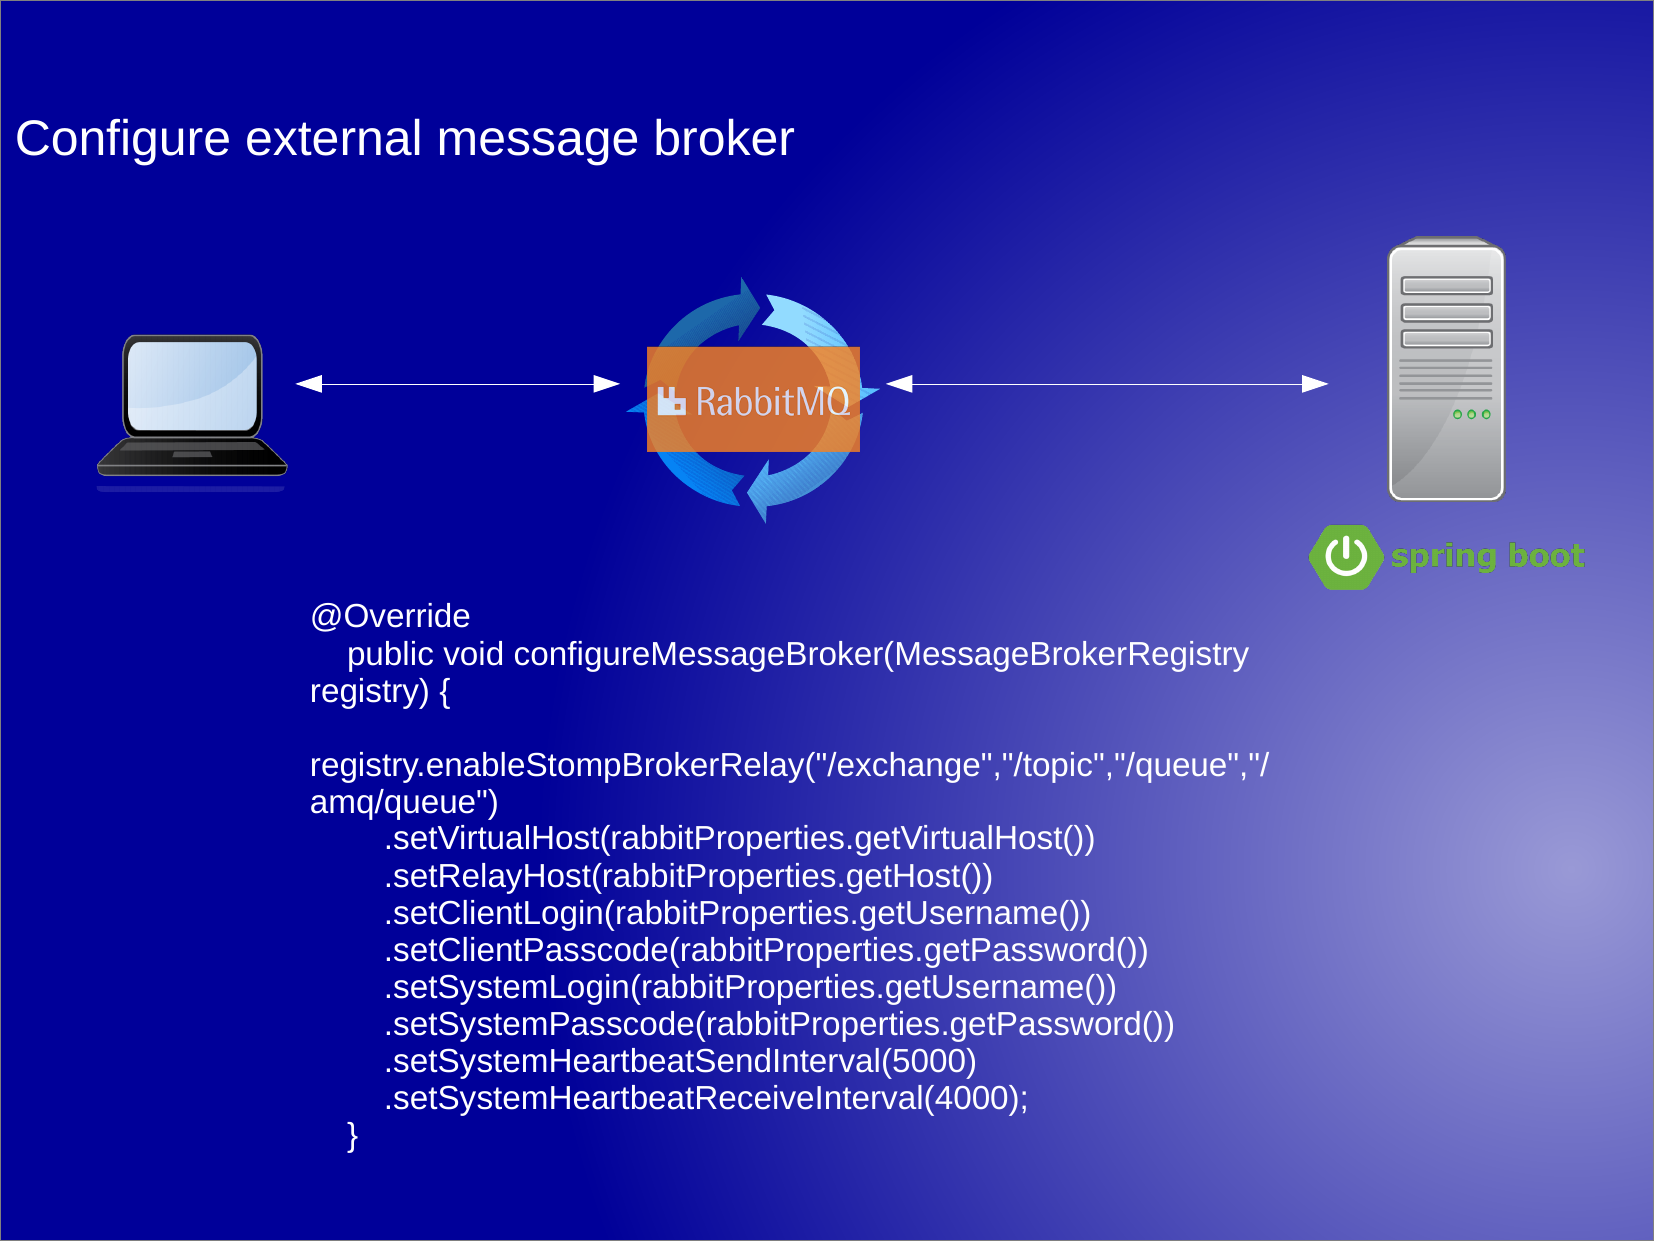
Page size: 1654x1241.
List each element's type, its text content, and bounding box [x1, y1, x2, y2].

text_box @Override public void configureMessageBroker(MessageBrokerRegistry registry) { registry.enableStompBrokerRelay("/exchange","/topic","/queue","/amq/queue") .setVirtualHost(rabbitProperties.getVirtualHost()) .setRelayHost(rabbitProperties.getHost()) .setClientLogin(rabbitProperties.getUsername()) .setClientPasscode(rabbitProperties.getPassword()) .setSystemLogin(rabbitProperties.getUsername()) .setSystemPasscode(rabbitProperties.getPassword()) .setSystemHeartbeatSendInterval(5000) .setSystemHeartbeatReceiveInterval(4000); } [295, 590, 1300, 1193]
picture [1299, 236, 1595, 621]
picture [620, 265, 886, 532]
text_box Configure external message broker [0, 102, 1654, 266]
picture [88, 324, 296, 502]
